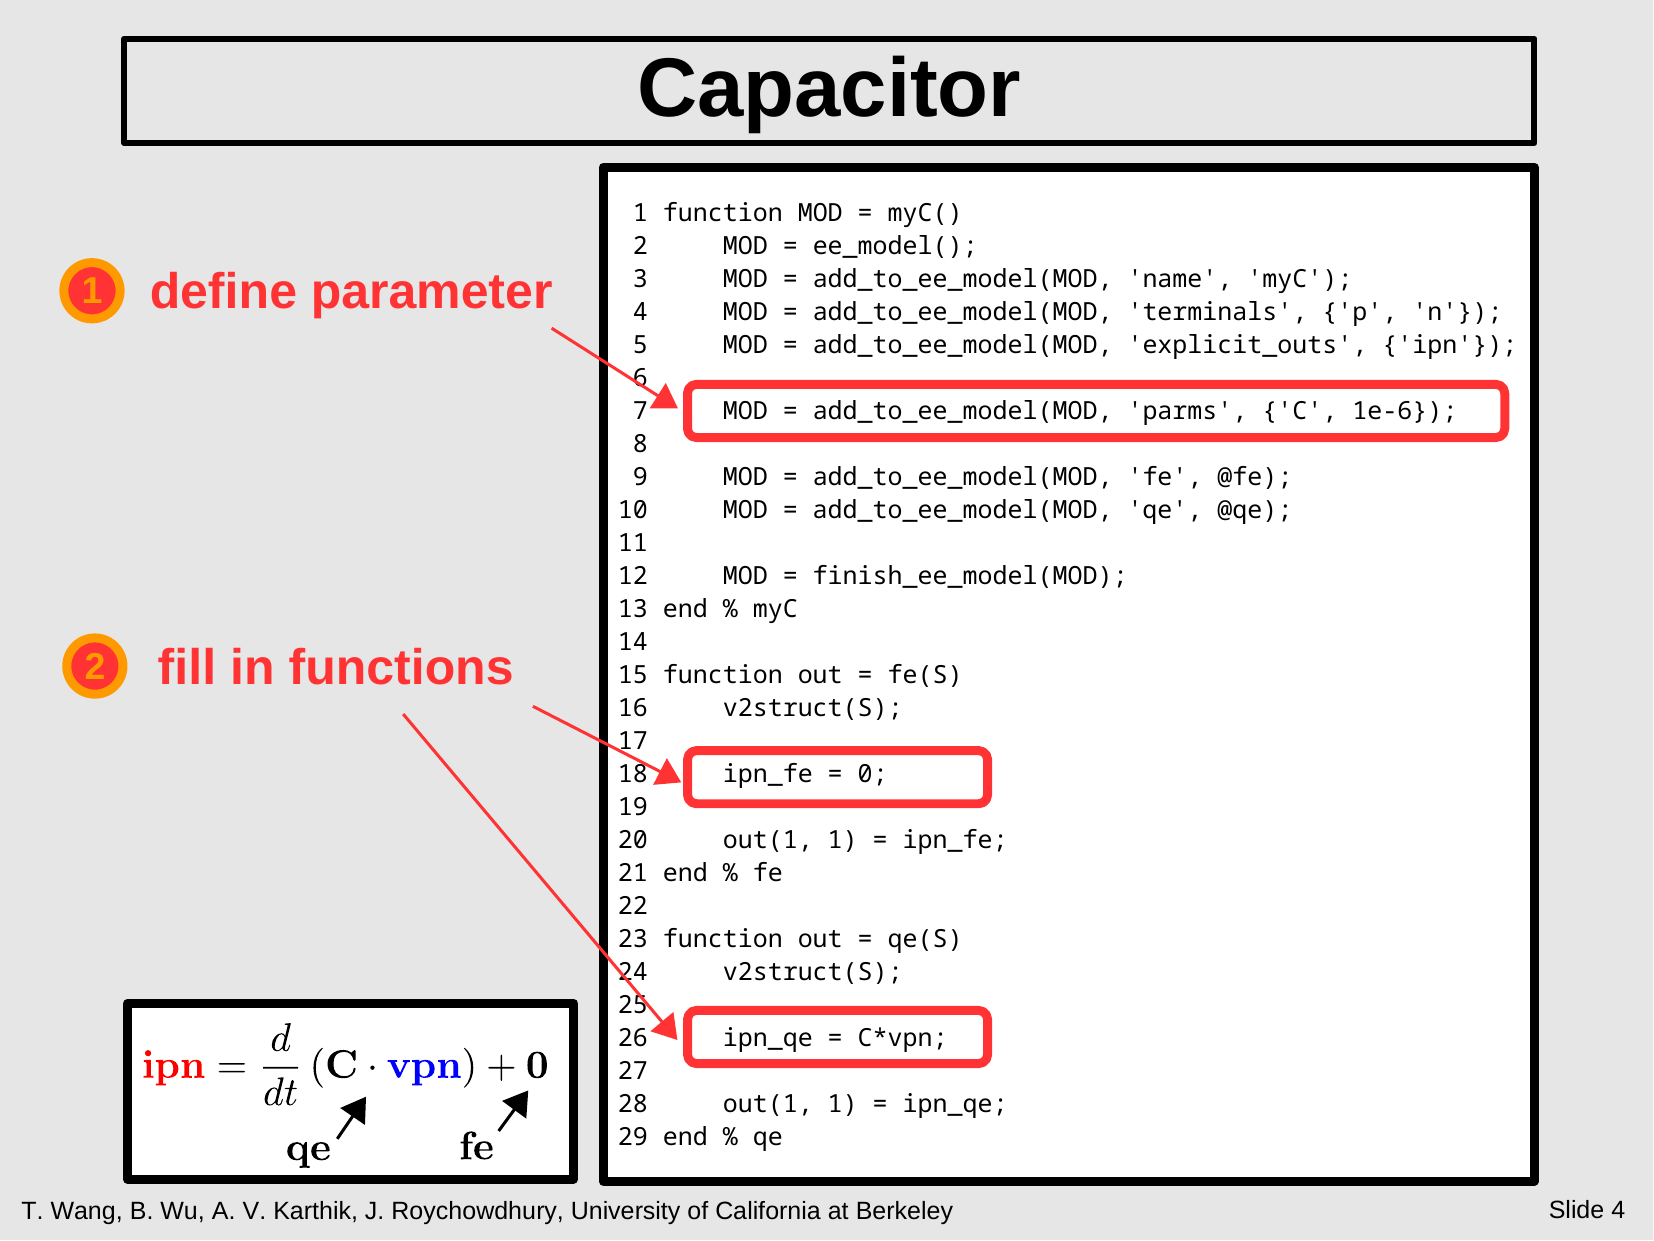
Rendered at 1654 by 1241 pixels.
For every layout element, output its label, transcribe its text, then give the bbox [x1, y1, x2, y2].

text_box 2 [66, 637, 124, 695]
text_box define parameter [149, 262, 561, 320]
text_box [127, 1003, 574, 1180]
title Capacitor [124, 38, 1535, 144]
text_box 1 [63, 262, 121, 319]
text_box 1 function MOD = myC() 2 MOD = ee_model(); 3 MOD = add_to_ee_model(MOD, 'name', 'myC'); 4 MOD = add_to_ee_model(MOD, 'terminals', {'p', 'n'}); 5 MOD = add_to_ee_model(MOD, 'explicit_outs', {'ipn'}); 6 7 MOD = add_to_ee_model(MOD, 'parms', {'C', 1e-6}); 8 9 MOD = add_to_ee_model(MOD, 'fe', @fe); 10 MOD = add_to_ee_model(MOD, 'qe', @qe); 11 12 MOD = finish_ee_model(MOD); 13 end % myC 14 15 function out = fe(S) 16 v2struct(S); 17 18 ipn_fe = 0; 19 20 out(1, 1) = ipn_fe; 21 end % fe 22 23 function out = qe(S) 24 v2struct(S); 25 26 ipn_qe = C*vpn; 27 28 out(1, 1) = ipn_qe; 29 end % qe [603, 167, 1535, 1182]
text_box fill in functions [157, 639, 580, 696]
